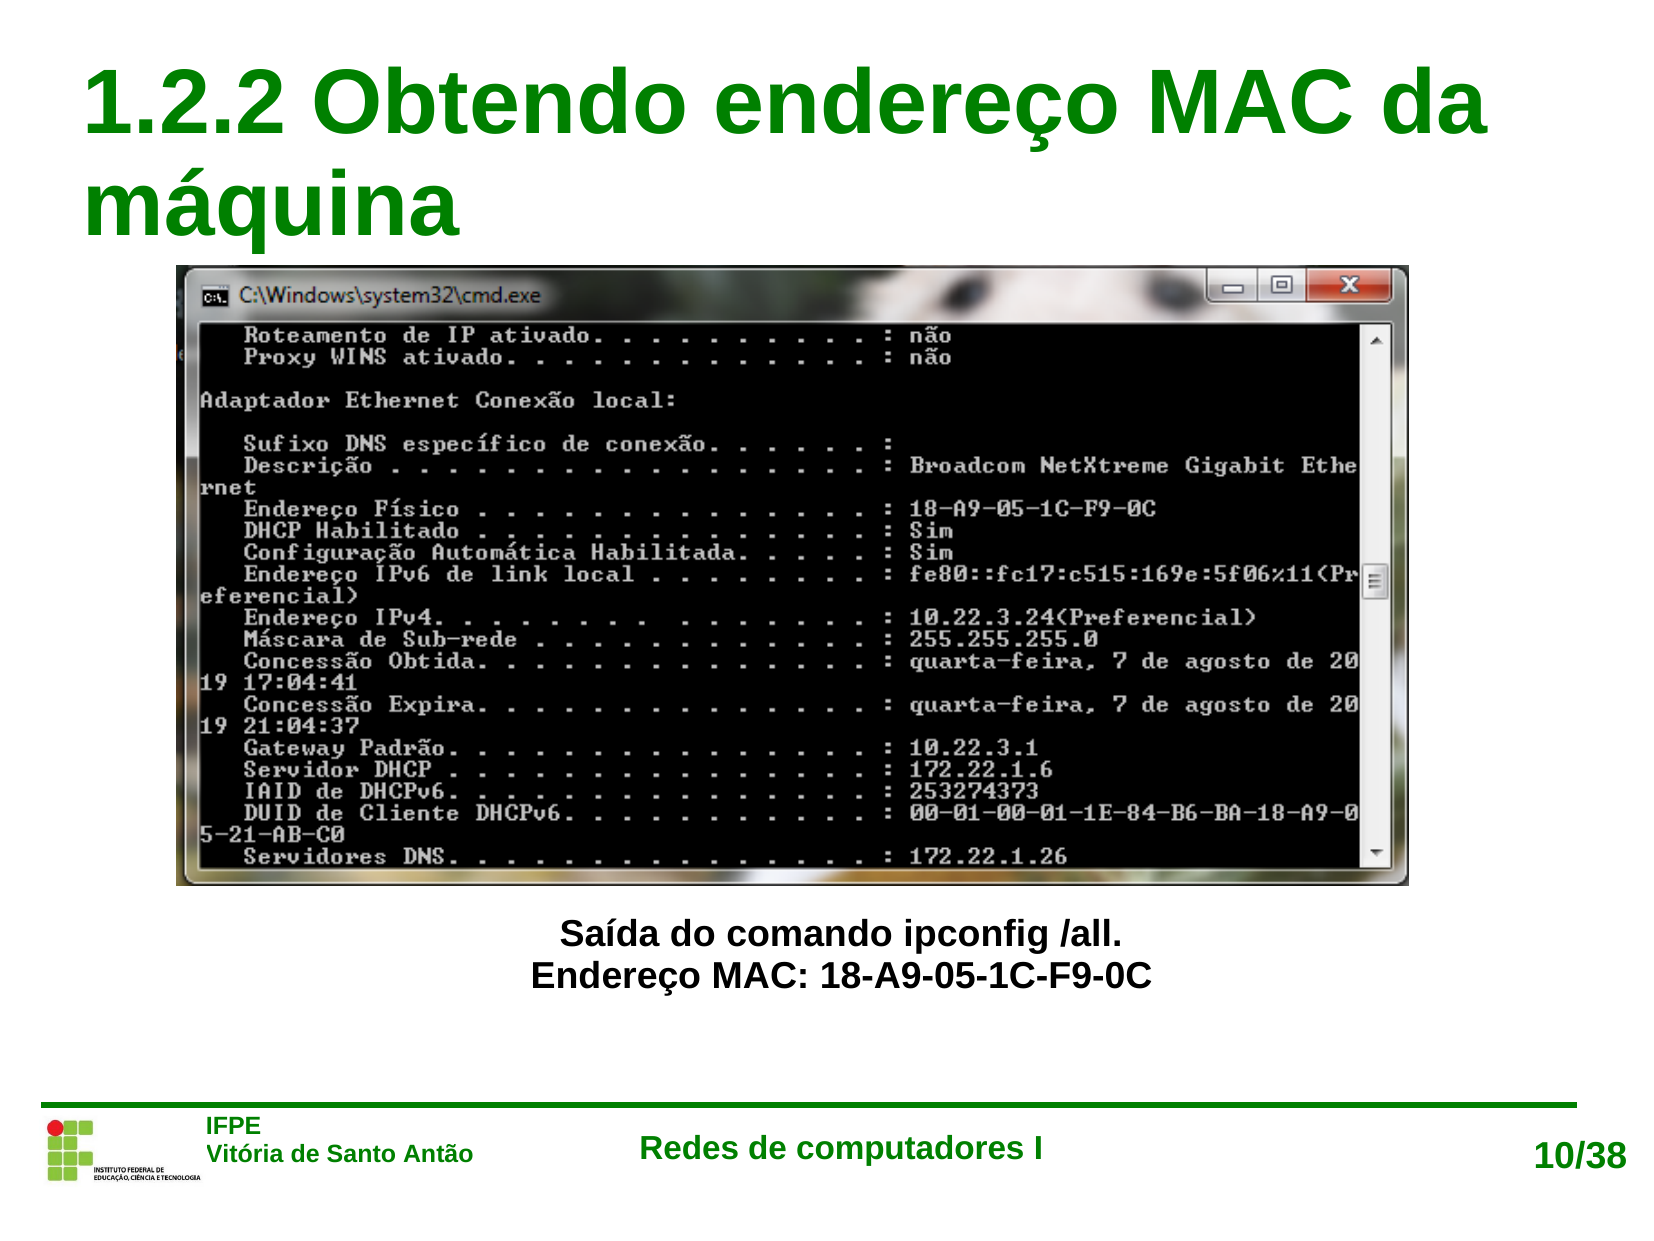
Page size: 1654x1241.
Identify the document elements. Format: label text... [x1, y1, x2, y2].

picture [39, 1111, 207, 1191]
text_box Saída do comando ipconfig /all. Endereço MAC: 18-A9-05-1C-F9-0C [501, 905, 1182, 1004]
title 1.2.2 Obtendo endereço MAC da máquina [82, 49, 1571, 257]
picture [176, 265, 1409, 886]
